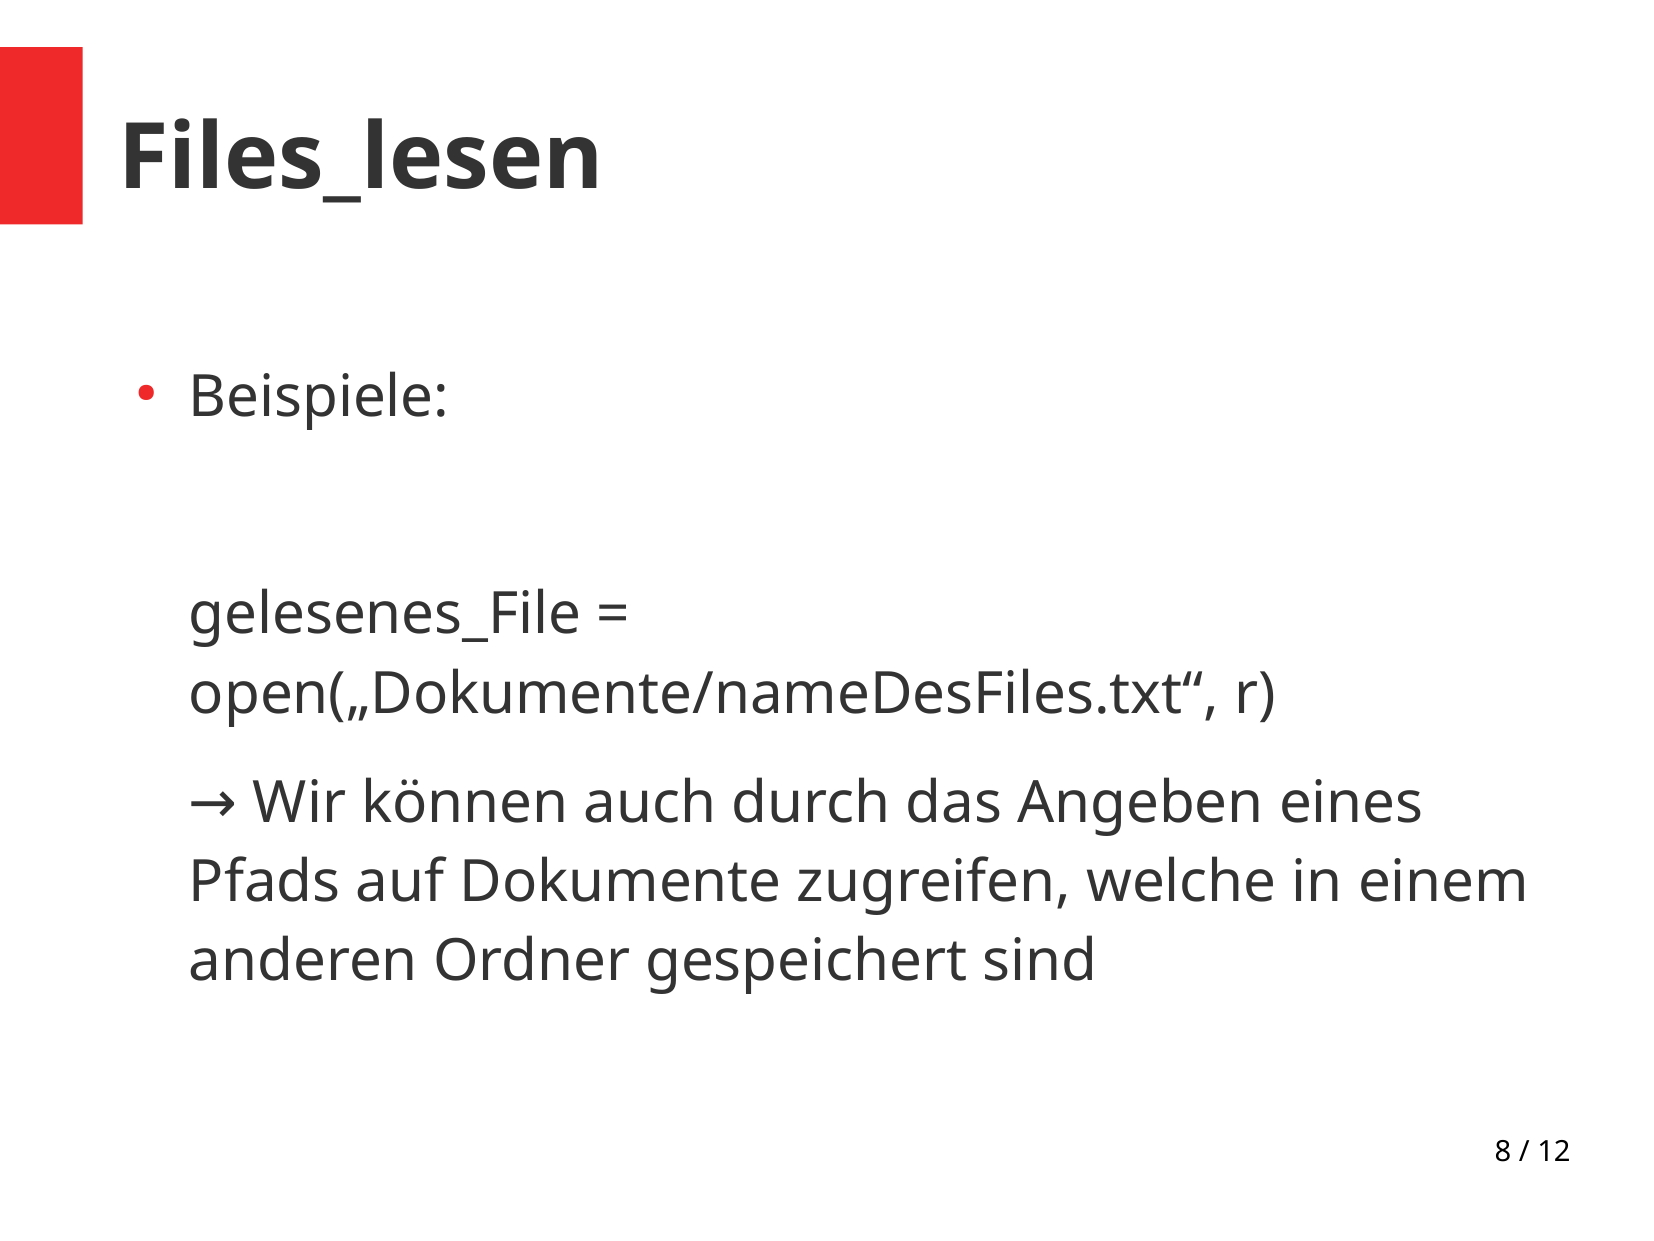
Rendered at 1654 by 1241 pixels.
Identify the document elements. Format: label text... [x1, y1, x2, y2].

title Files_lesen [118, 49, 1571, 257]
list Beispiele: gelesenes_File = open(„Dokumente/nameDesFiles.txt“, r) → Wir können auch durch das Angeben eines Pfads auf Dokumente zugreifen, welche in einem anderen Ordner gespeichert sind [118, 354, 1536, 1074]
